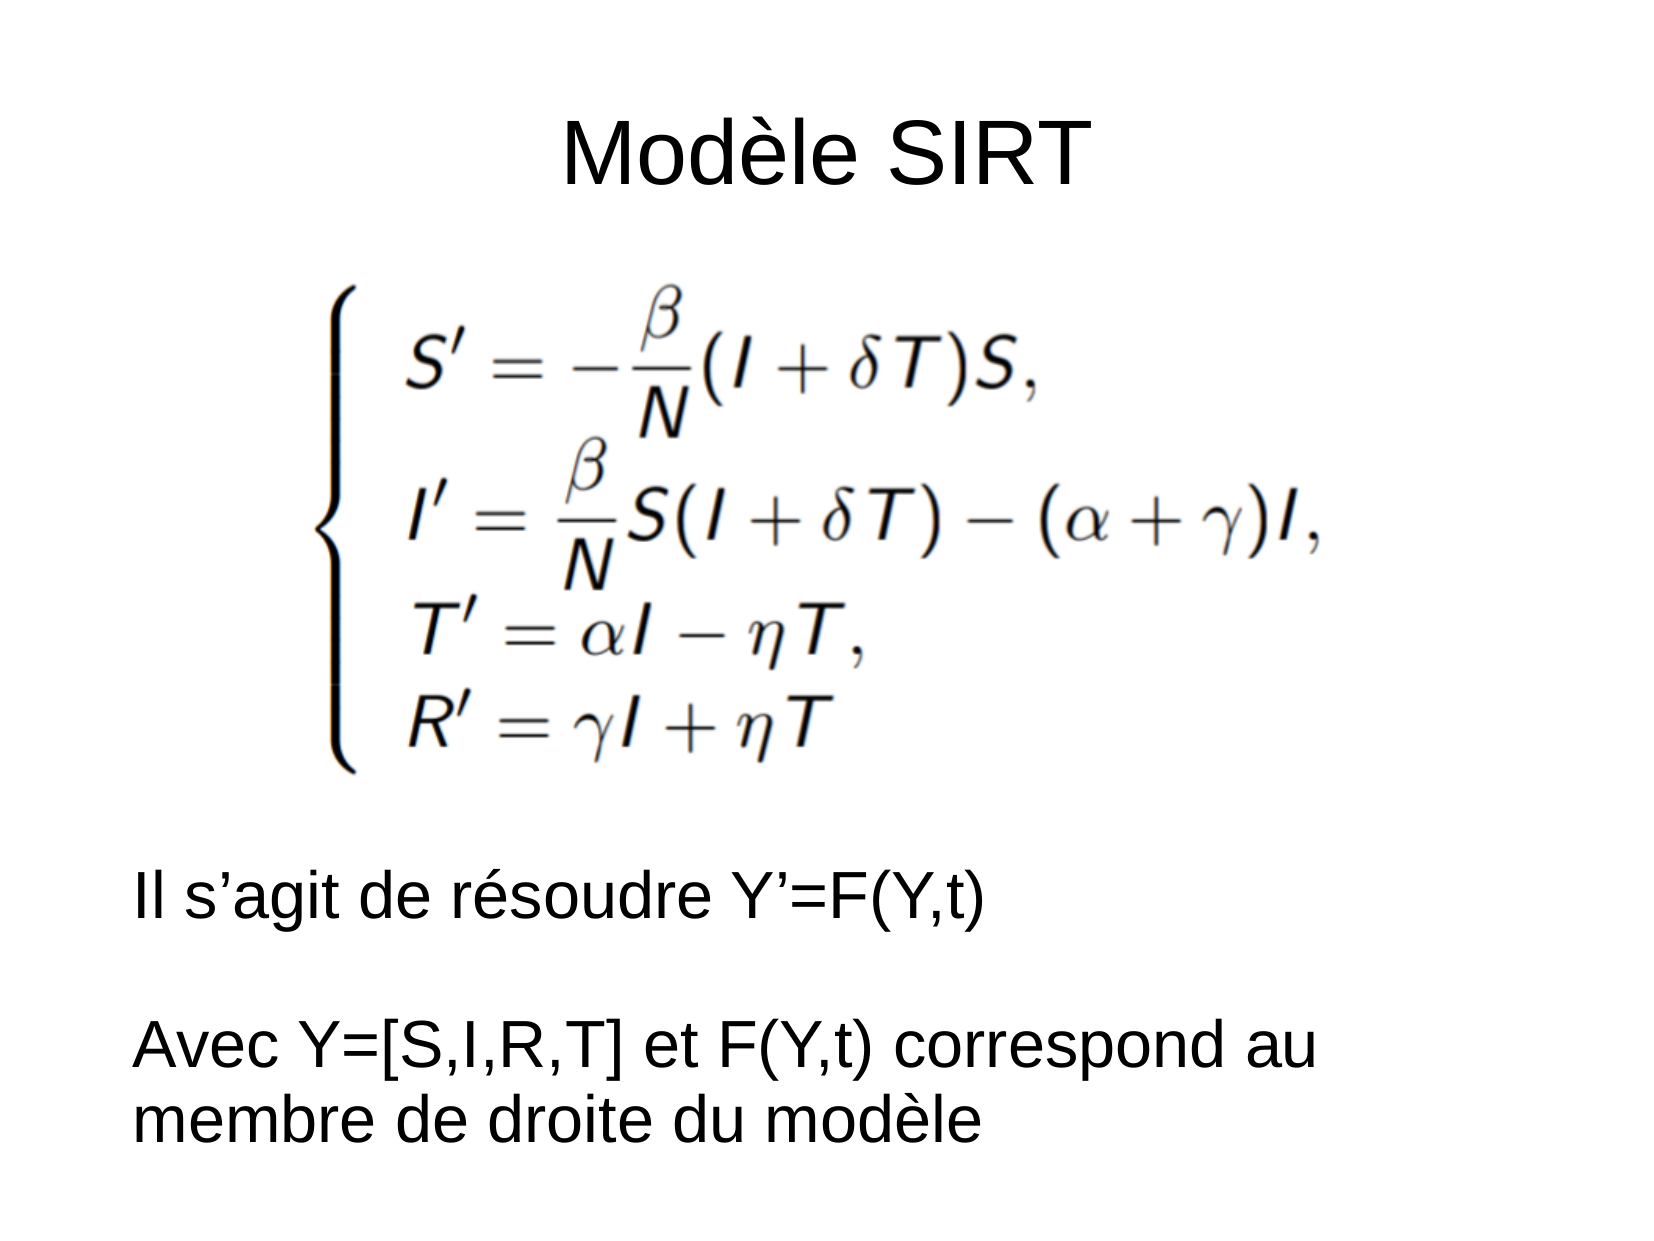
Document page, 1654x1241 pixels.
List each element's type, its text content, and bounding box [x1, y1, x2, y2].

title Modèle SIRT [82, 49, 1571, 257]
text_box Il s’agit de résoudre Y’=F(Y,t) Avec Y=[S,I,R,T] et F(Y,t) correspond au membre de droite du modèle [118, 850, 1512, 1241]
picture [200, 271, 1357, 813]
